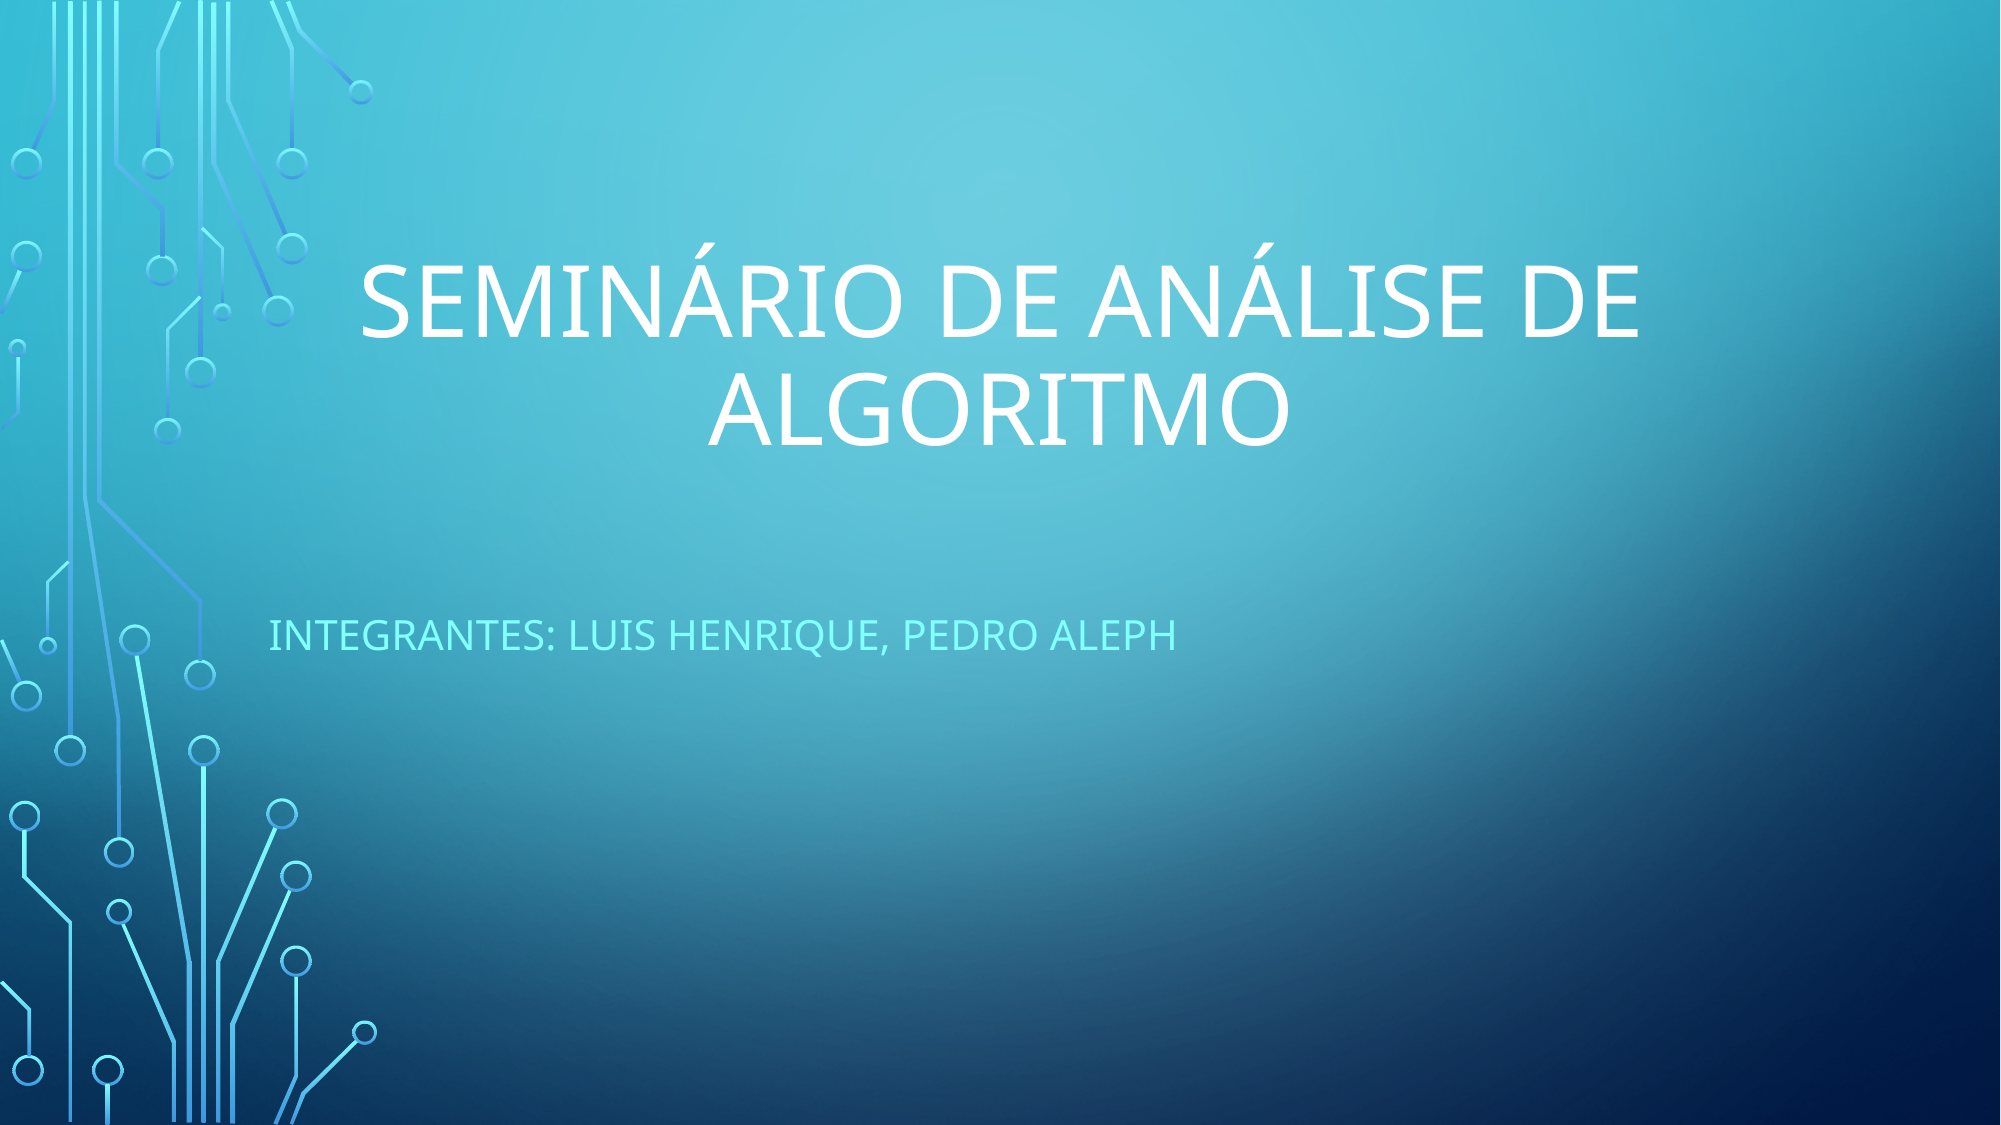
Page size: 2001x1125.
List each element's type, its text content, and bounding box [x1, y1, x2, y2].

title Seminário de Análise de algoritmo [253, 184, 1751, 475]
subtitle Integrantes: Luis henrique, Pedro Aleph [253, 590, 1751, 863]
